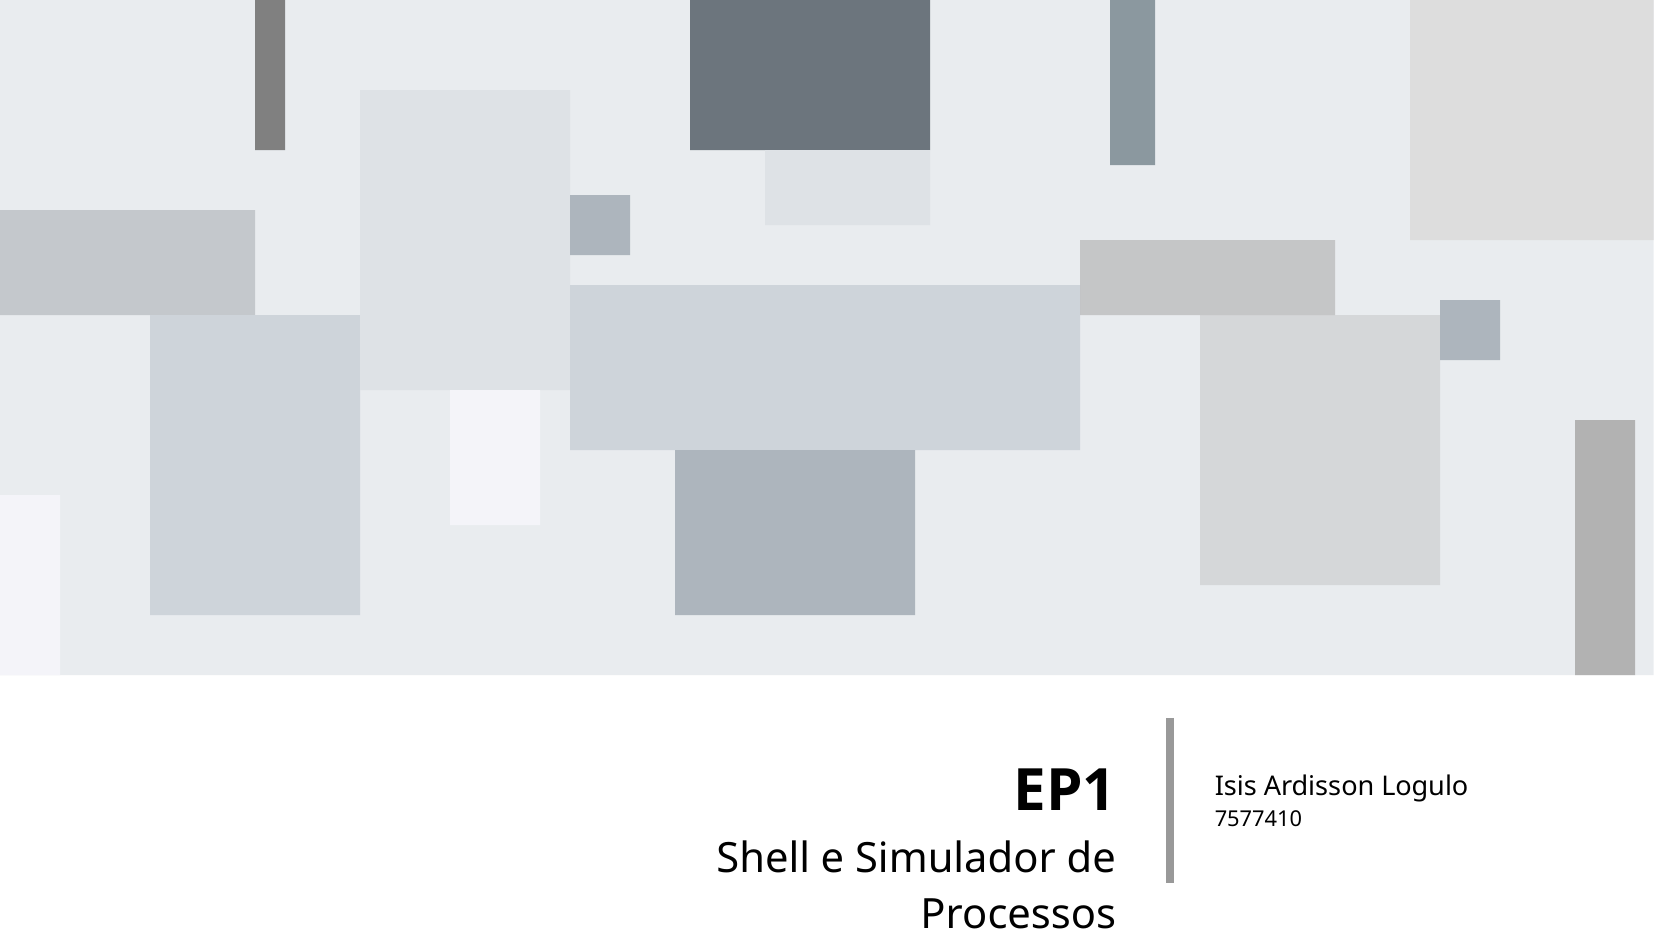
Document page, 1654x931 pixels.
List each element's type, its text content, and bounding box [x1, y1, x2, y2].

text_box Isis Ardisson Logulo 7577410 [1200, 759, 1591, 841]
text_box EP1 Shell e Simulador de Processos [675, 740, 1131, 921]
